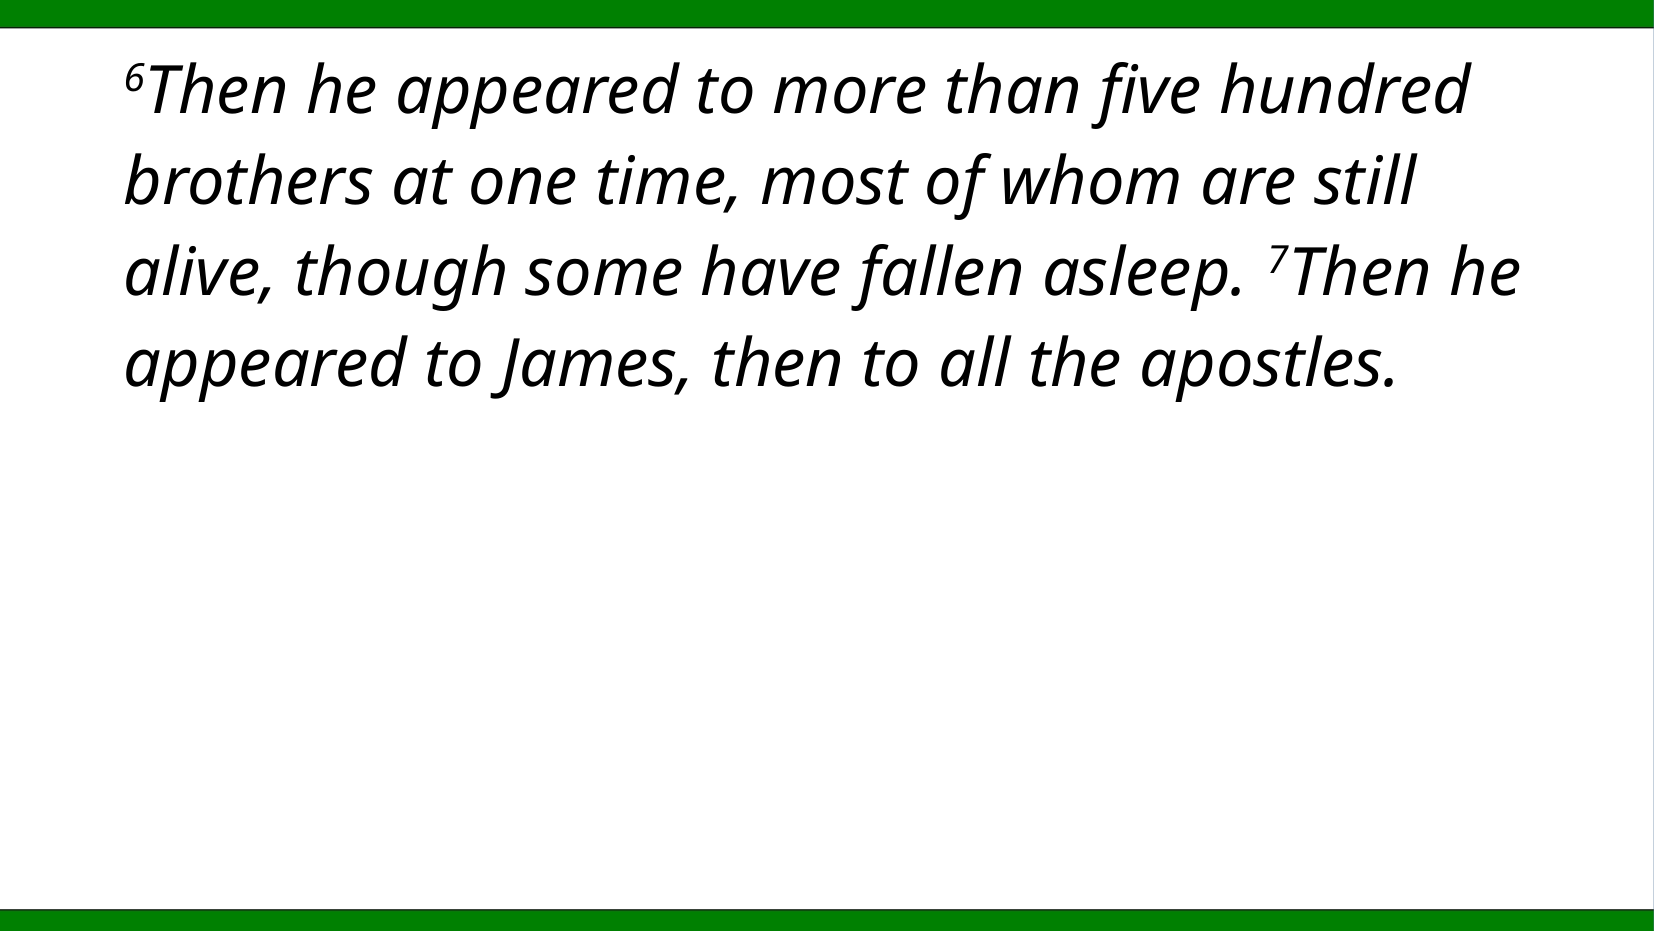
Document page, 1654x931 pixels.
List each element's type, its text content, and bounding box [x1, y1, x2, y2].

text_box 6Then he appeared to more than five hundred brothers at one time, most of whom are still alive, though some have fallen asleep. 7Then he appeared to James, then to all the apostles. [108, 35, 1546, 405]
picture [0, 0, 1654, 931]
